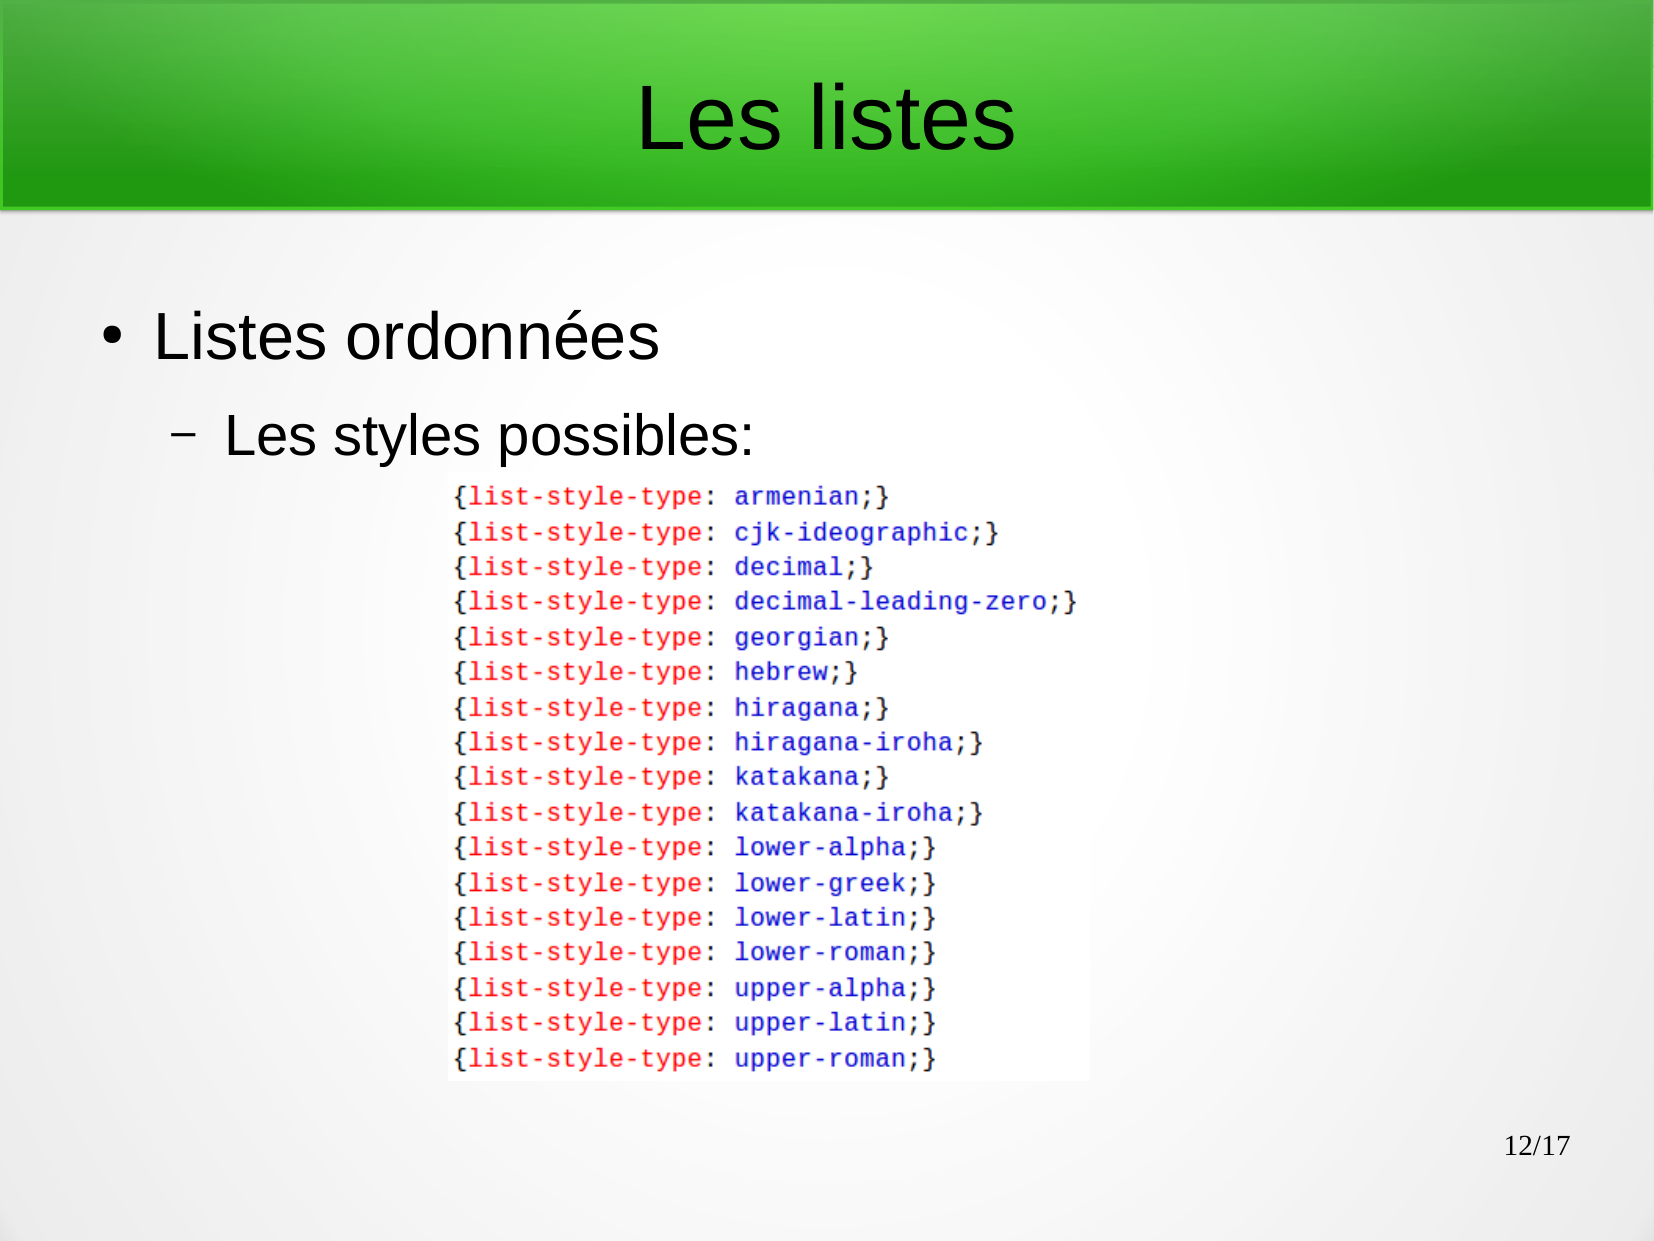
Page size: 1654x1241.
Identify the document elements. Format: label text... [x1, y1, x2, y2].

title Les listes [82, 47, 1571, 189]
list Listes ordonnées Les styles possibles: [82, 299, 1571, 1019]
picture [448, 472, 1090, 1081]
